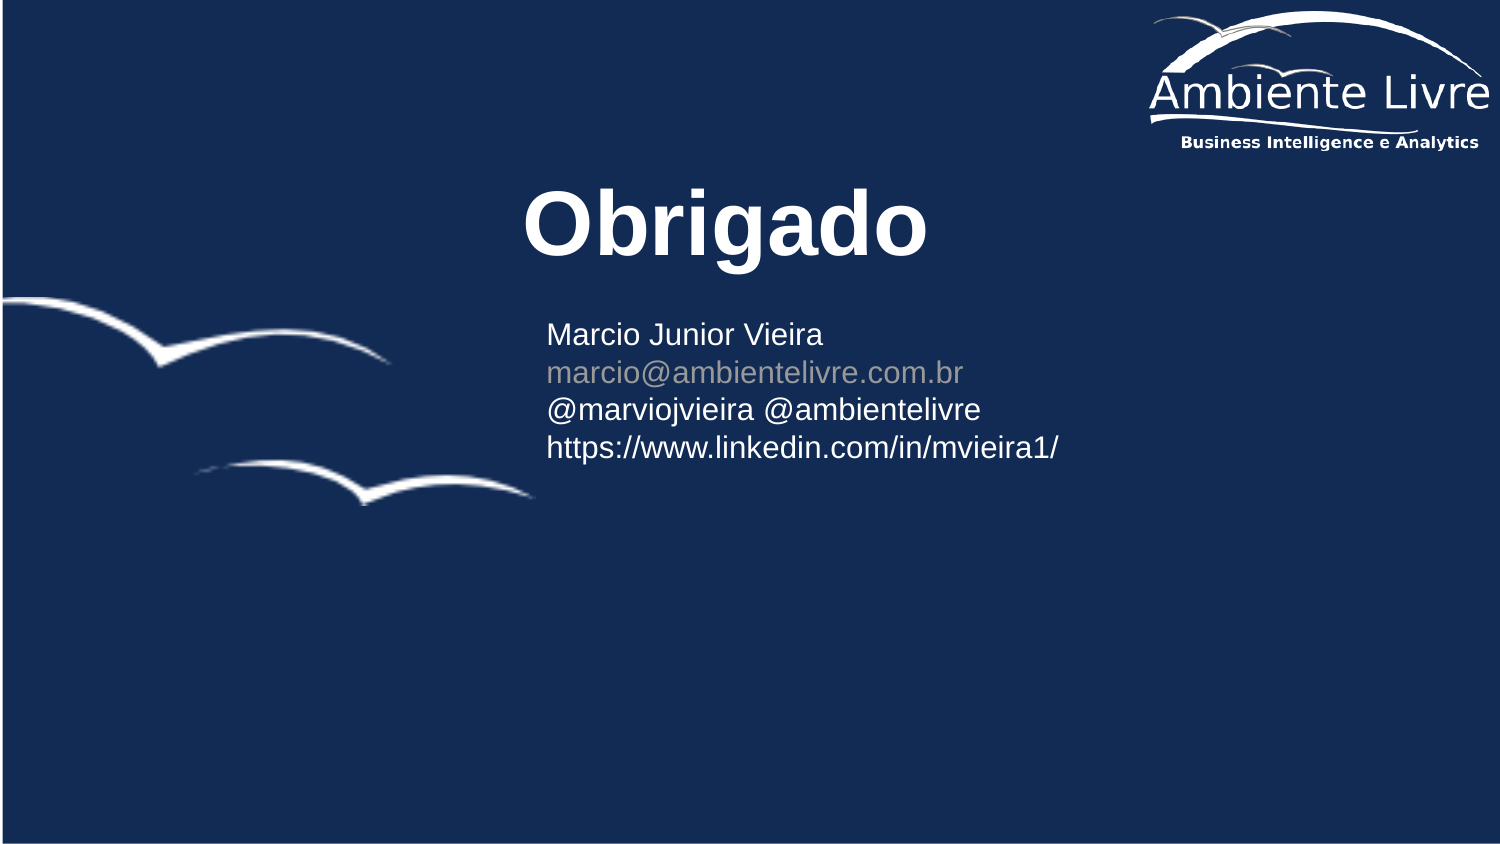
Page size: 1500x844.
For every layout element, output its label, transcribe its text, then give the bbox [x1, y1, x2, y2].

picture [1149, 11, 1489, 151]
text_box Marcio Junior Vieira marcio@ambientelivre.com.br @marviojvieira @ambientelivre https://www.linkedin.com/in/mvieira1/ [531, 307, 1489, 472]
title Obrigado [507, 35, 1453, 274]
picture [0, 297, 536, 506]
